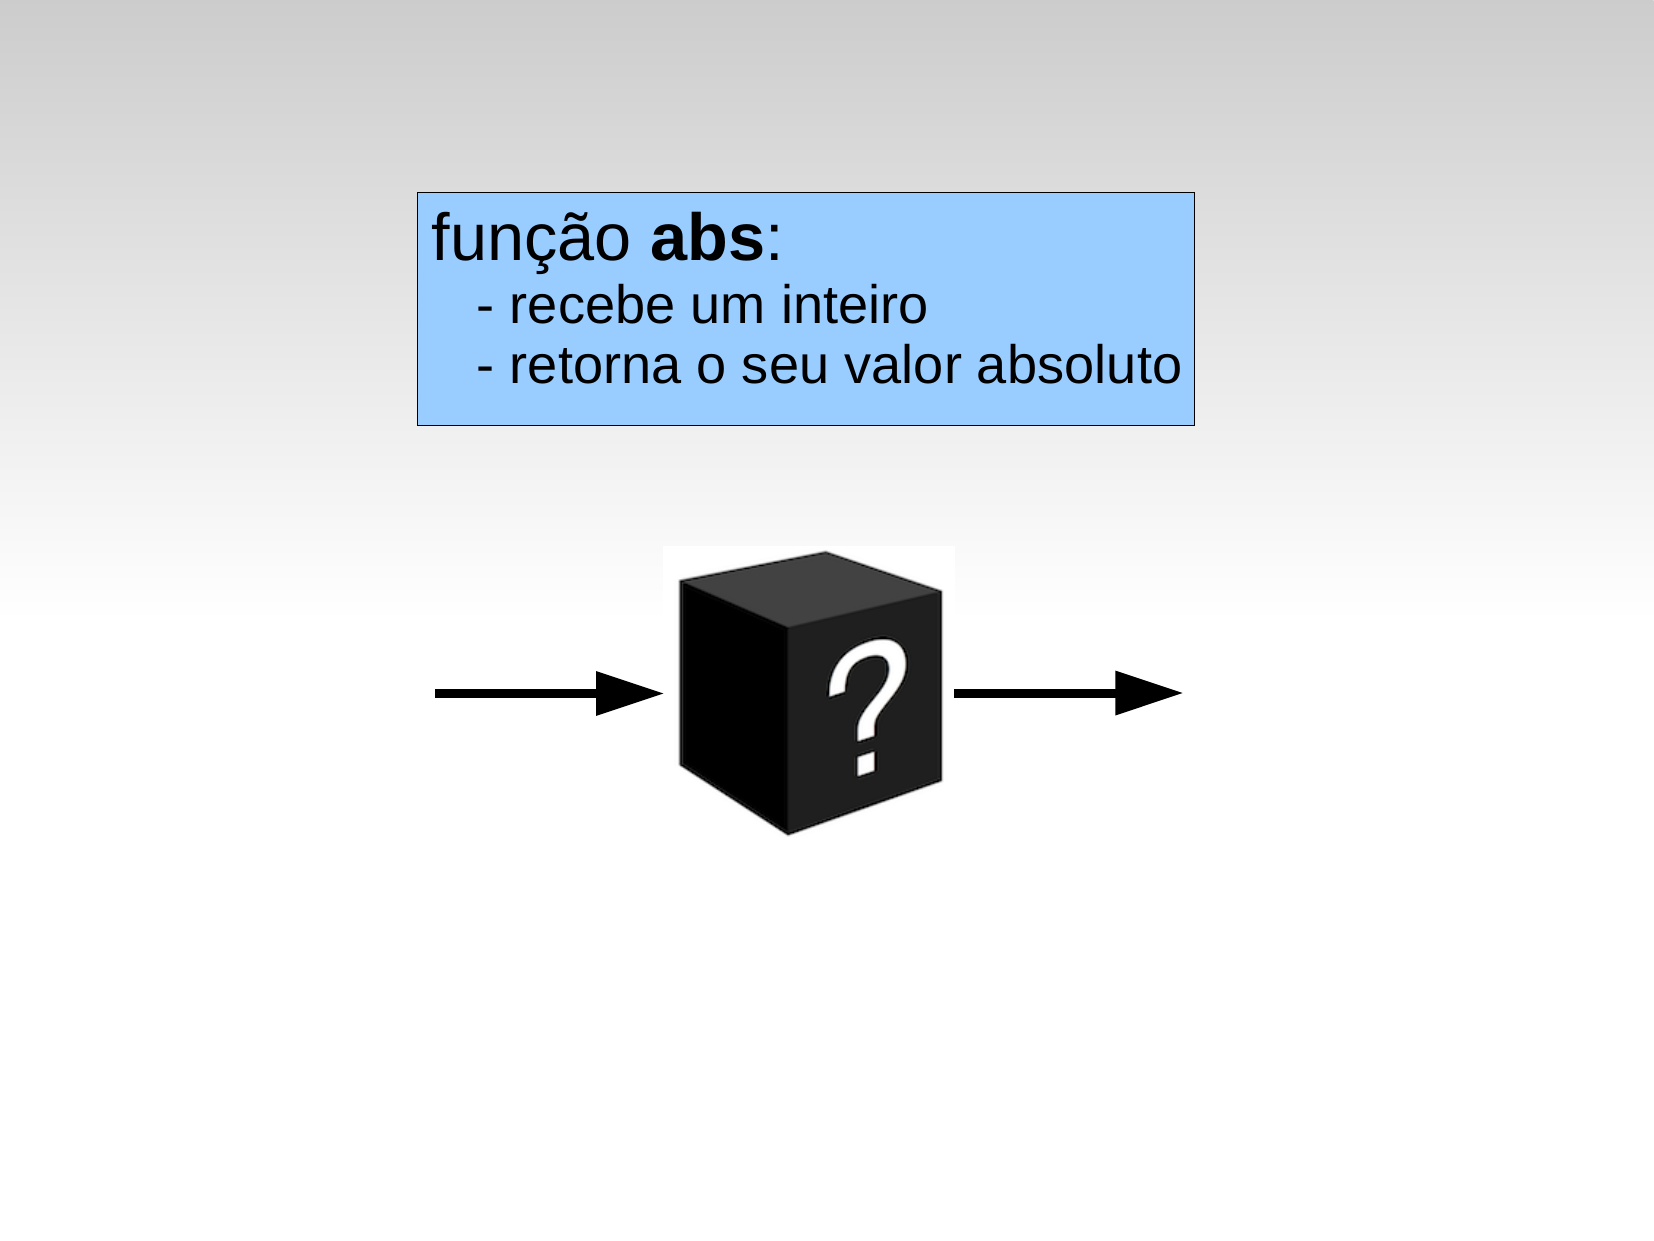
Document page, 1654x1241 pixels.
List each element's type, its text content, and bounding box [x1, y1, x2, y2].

picture [663, 546, 955, 838]
text_box função abs: - recebe um inteiro - retorna o seu valor absoluto [417, 192, 1195, 426]
